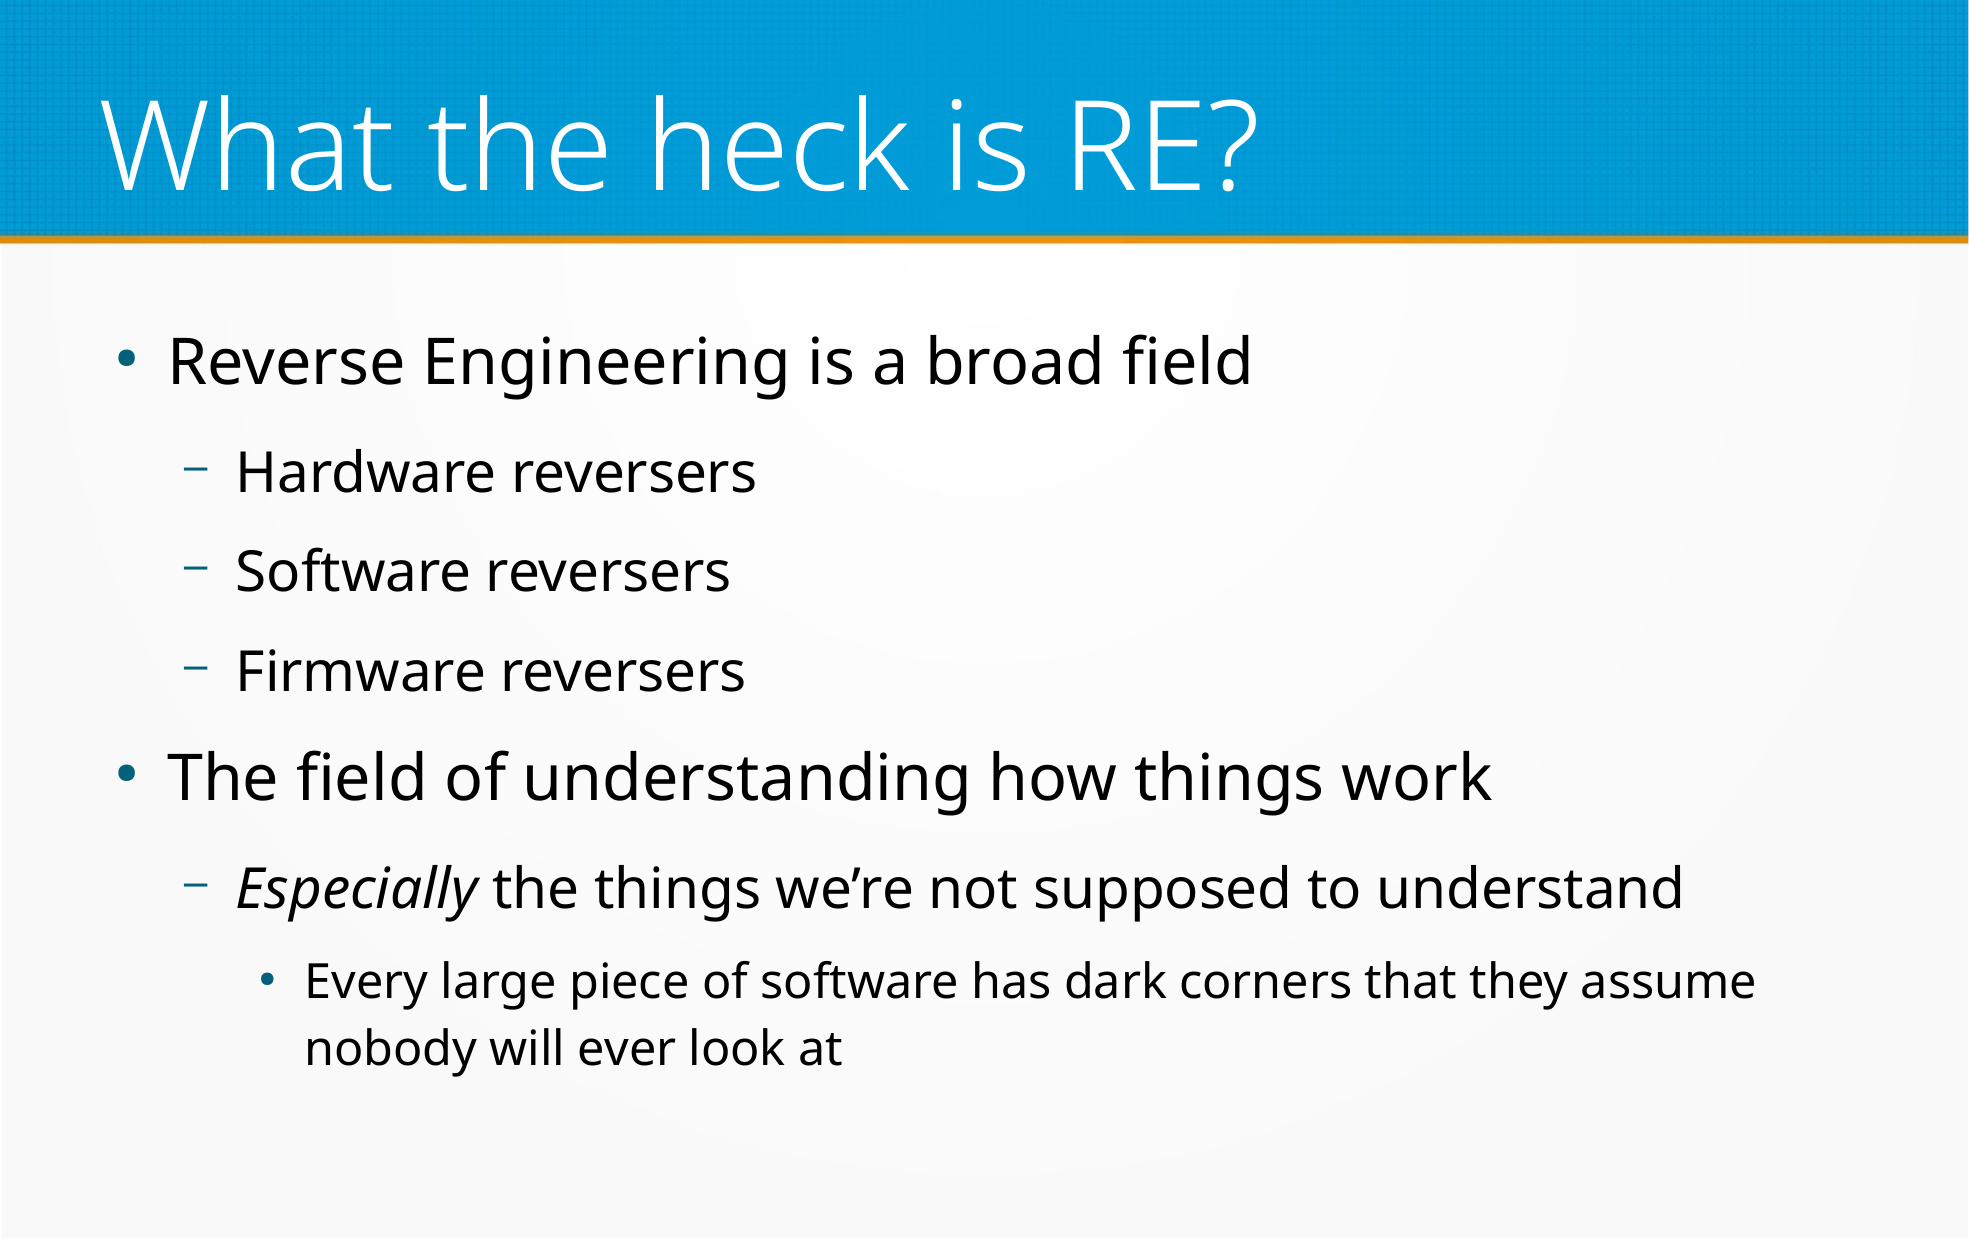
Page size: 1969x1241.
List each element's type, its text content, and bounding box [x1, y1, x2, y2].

list Reverse Engineering is a broad field Hardware reversers Software reversers Firmware reversers The field of understanding how things work Especially the things we’re not supposed to understand Every large piece of software has dark corners that they assume nobody will ever look at [98, 315, 1861, 1081]
title What the heck is RE? [98, 19, 1870, 227]
picture [0, 233, 1969, 1241]
